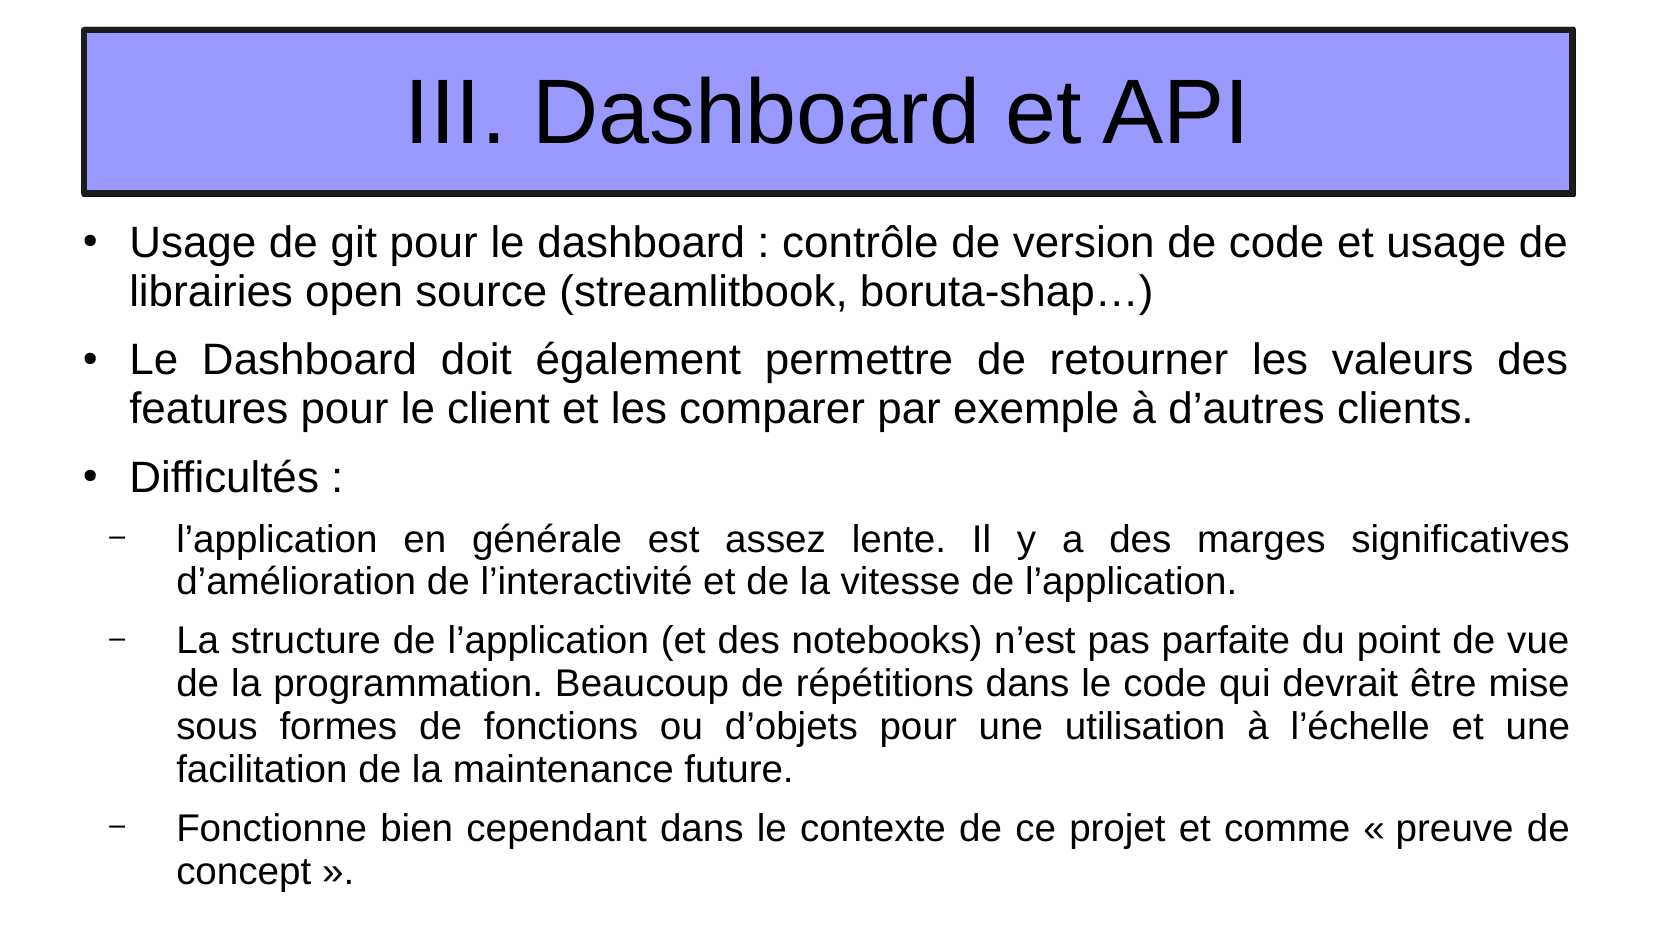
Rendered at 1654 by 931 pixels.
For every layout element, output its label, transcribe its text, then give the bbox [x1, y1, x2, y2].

list Usage de git pour le dashboard : contrôle de version de code et usage de librairies open source (streamlitbook, boruta-shap…) Le Dashboard doit également permettre de retourner les valeurs des features pour le client et les comparer par exemple à d’autres clients. Difficultés : l’application en générale est assez lente. Il y a des marges significatives d’amélioration de l’interactivité et de la vitesse de l’application. La structure de l’application (et des notebooks) n’est pas parfaite du point de vue de la programmation. Beaucoup de répétitions dans le code qui devrait être mise sous formes de fonctions ou d’objets pour une utilisation à l’échelle et une facilitation de la maintenance future. Fonctionne bien cependant dans le contexte de ce projet et comme « preuve de concept ». [82, 217, 1571, 898]
title III. Dashboard et API [83, 29, 1573, 194]
